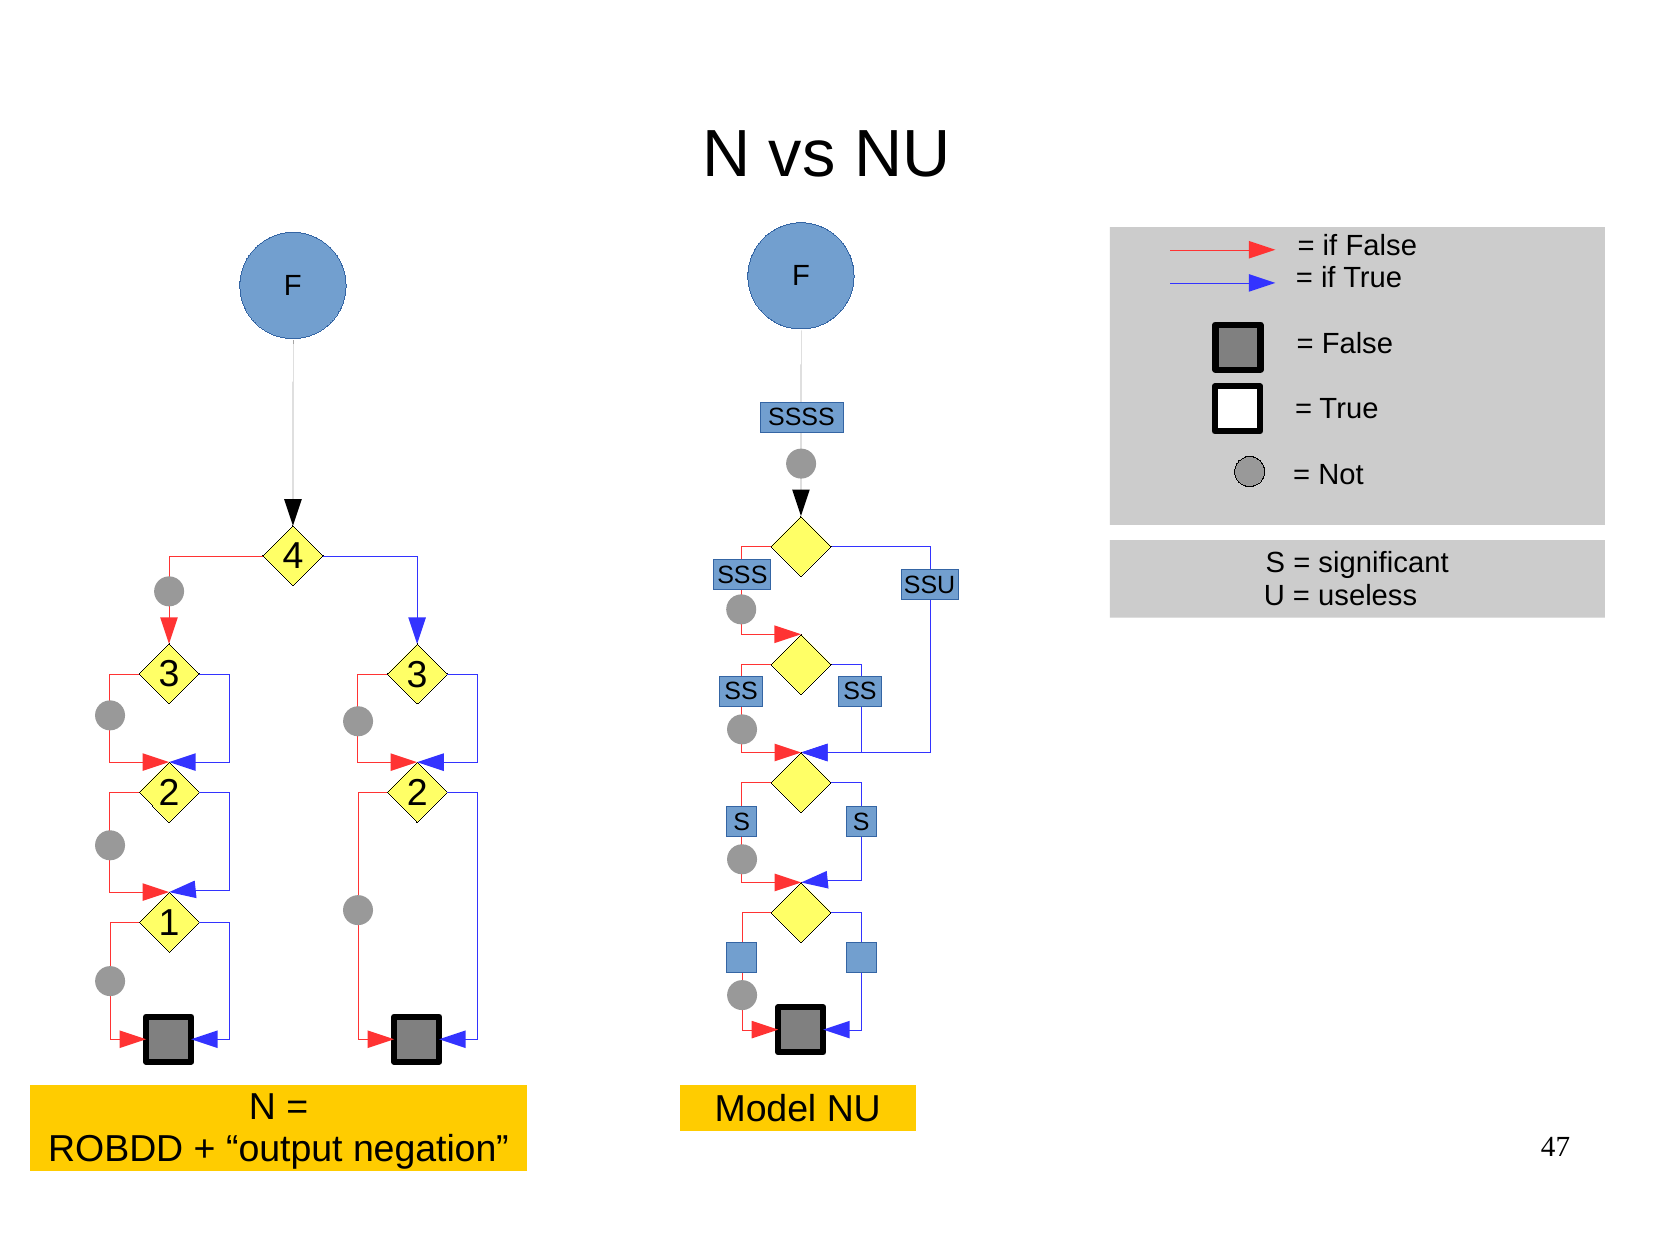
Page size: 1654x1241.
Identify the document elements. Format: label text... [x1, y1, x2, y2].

text_box Model NU [680, 1085, 916, 1131]
text_box [771, 753, 831, 813]
text_box [771, 516, 832, 577]
text_box = if False = if True = False = True = Not [1109, 227, 1605, 525]
text_box [727, 844, 758, 875]
text_box [95, 700, 126, 731]
text_box [726, 942, 757, 973]
text_box SS [719, 676, 763, 707]
text_box N = ROBDD + “output negation” [30, 1085, 527, 1171]
text_box [1215, 386, 1261, 432]
text_box [154, 576, 185, 607]
text_box S [726, 806, 757, 837]
text_box S [846, 806, 877, 837]
text_box 1 [139, 893, 200, 953]
title N vs NU [82, 49, 1571, 257]
text_box 4 [262, 525, 324, 586]
text_box 2 [139, 762, 200, 823]
text_box SSS [713, 559, 771, 590]
text_box [95, 966, 126, 997]
text_box SSSS [760, 402, 844, 433]
text_box [343, 706, 374, 737]
text_box [846, 942, 877, 973]
text_box SSU [901, 569, 959, 600]
text_box [1215, 324, 1261, 370]
text_box S = significant U = useless [1109, 540, 1605, 618]
text_box [95, 830, 126, 861]
text_box [394, 1016, 440, 1062]
text_box [727, 980, 758, 1011]
text_box [771, 883, 831, 943]
text_box [1234, 456, 1265, 487]
text_box [726, 594, 757, 625]
text_box 3 [139, 643, 200, 704]
text_box F [747, 222, 855, 329]
text_box [786, 448, 817, 479]
text_box [146, 1016, 192, 1062]
text_box [342, 895, 374, 926]
text_box [771, 635, 832, 695]
text_box SS [838, 676, 882, 707]
text_box 2 [387, 763, 448, 823]
text_box [727, 714, 758, 745]
text_box F [239, 232, 347, 339]
text_box [778, 1007, 824, 1053]
text_box 3 [387, 643, 448, 704]
